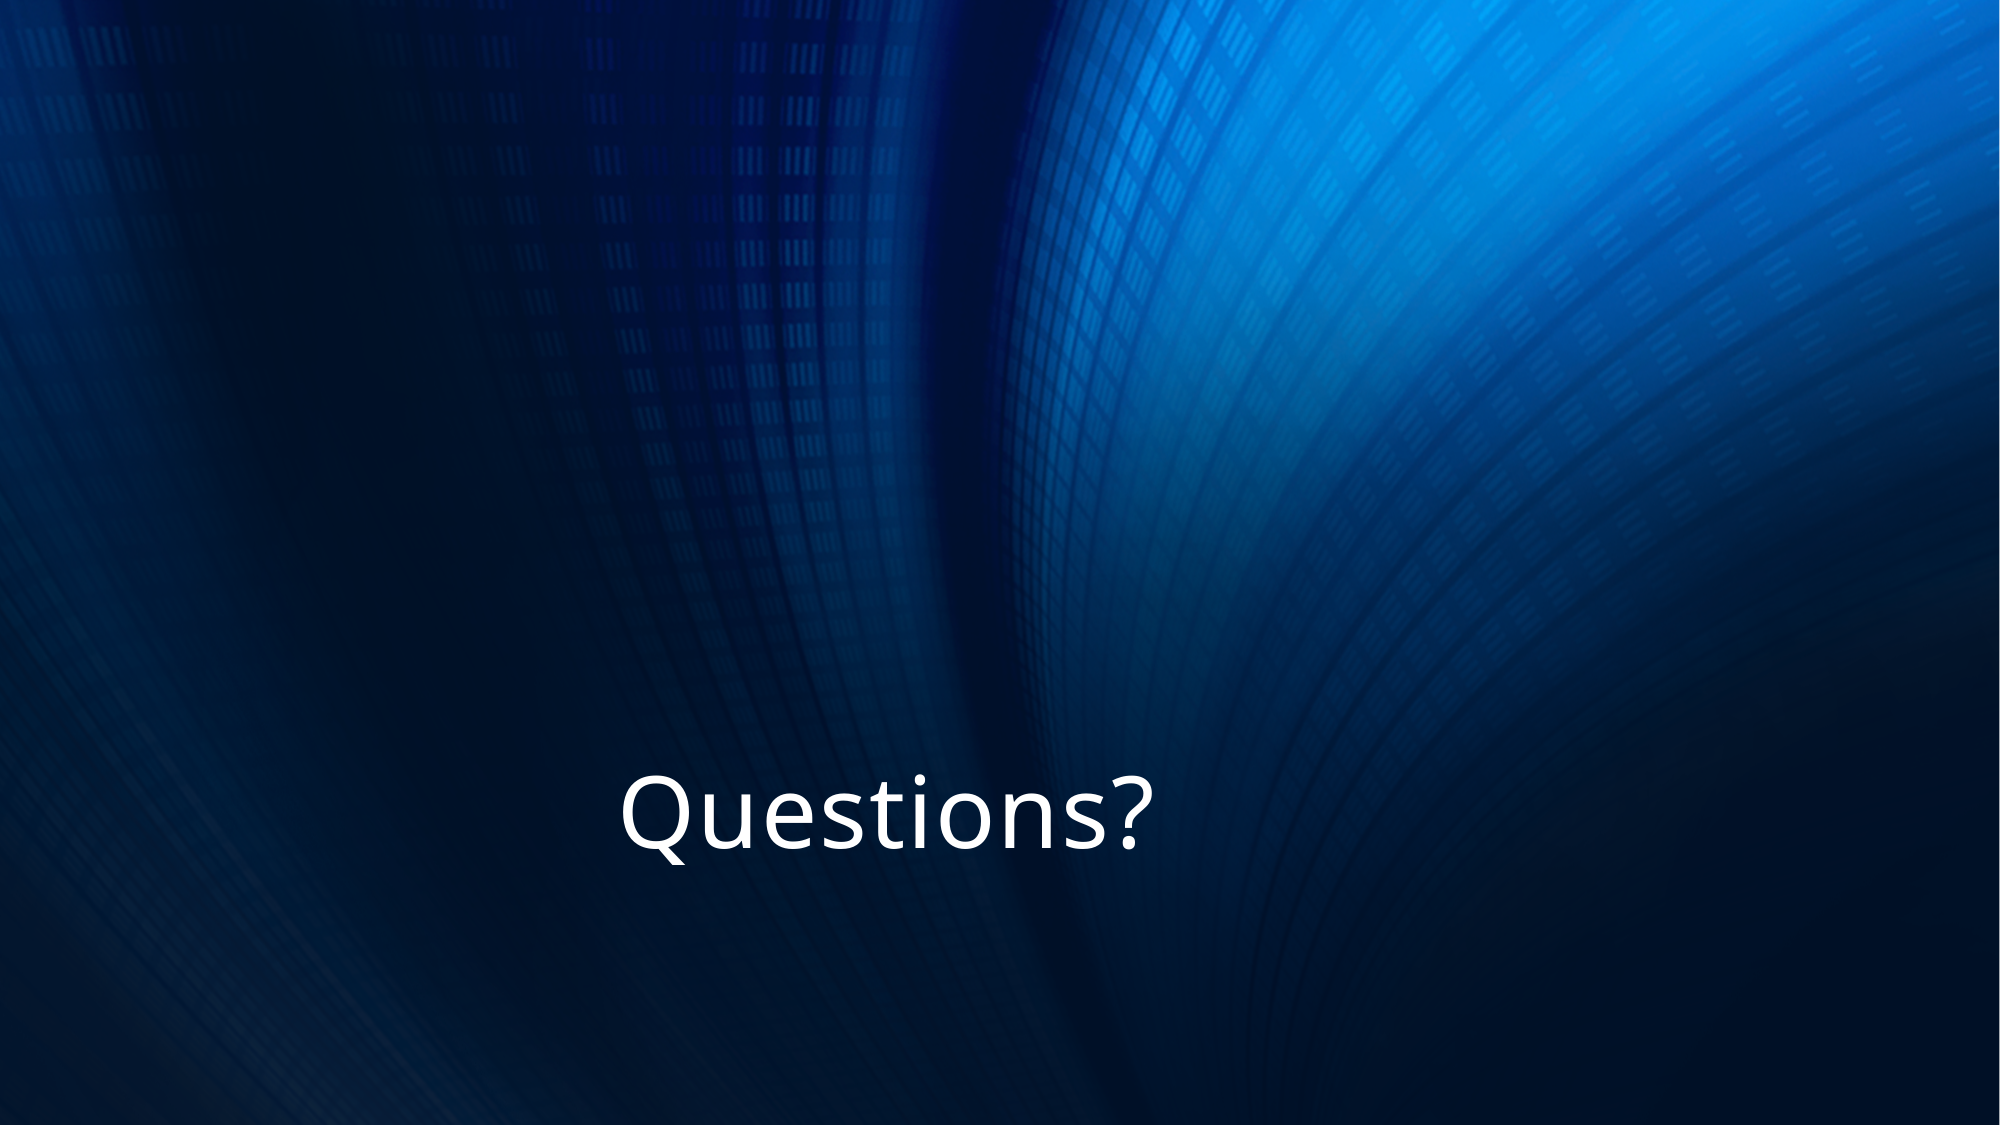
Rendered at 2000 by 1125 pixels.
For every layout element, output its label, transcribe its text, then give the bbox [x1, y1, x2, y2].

title Questions? [255, 290, 1682, 438]
